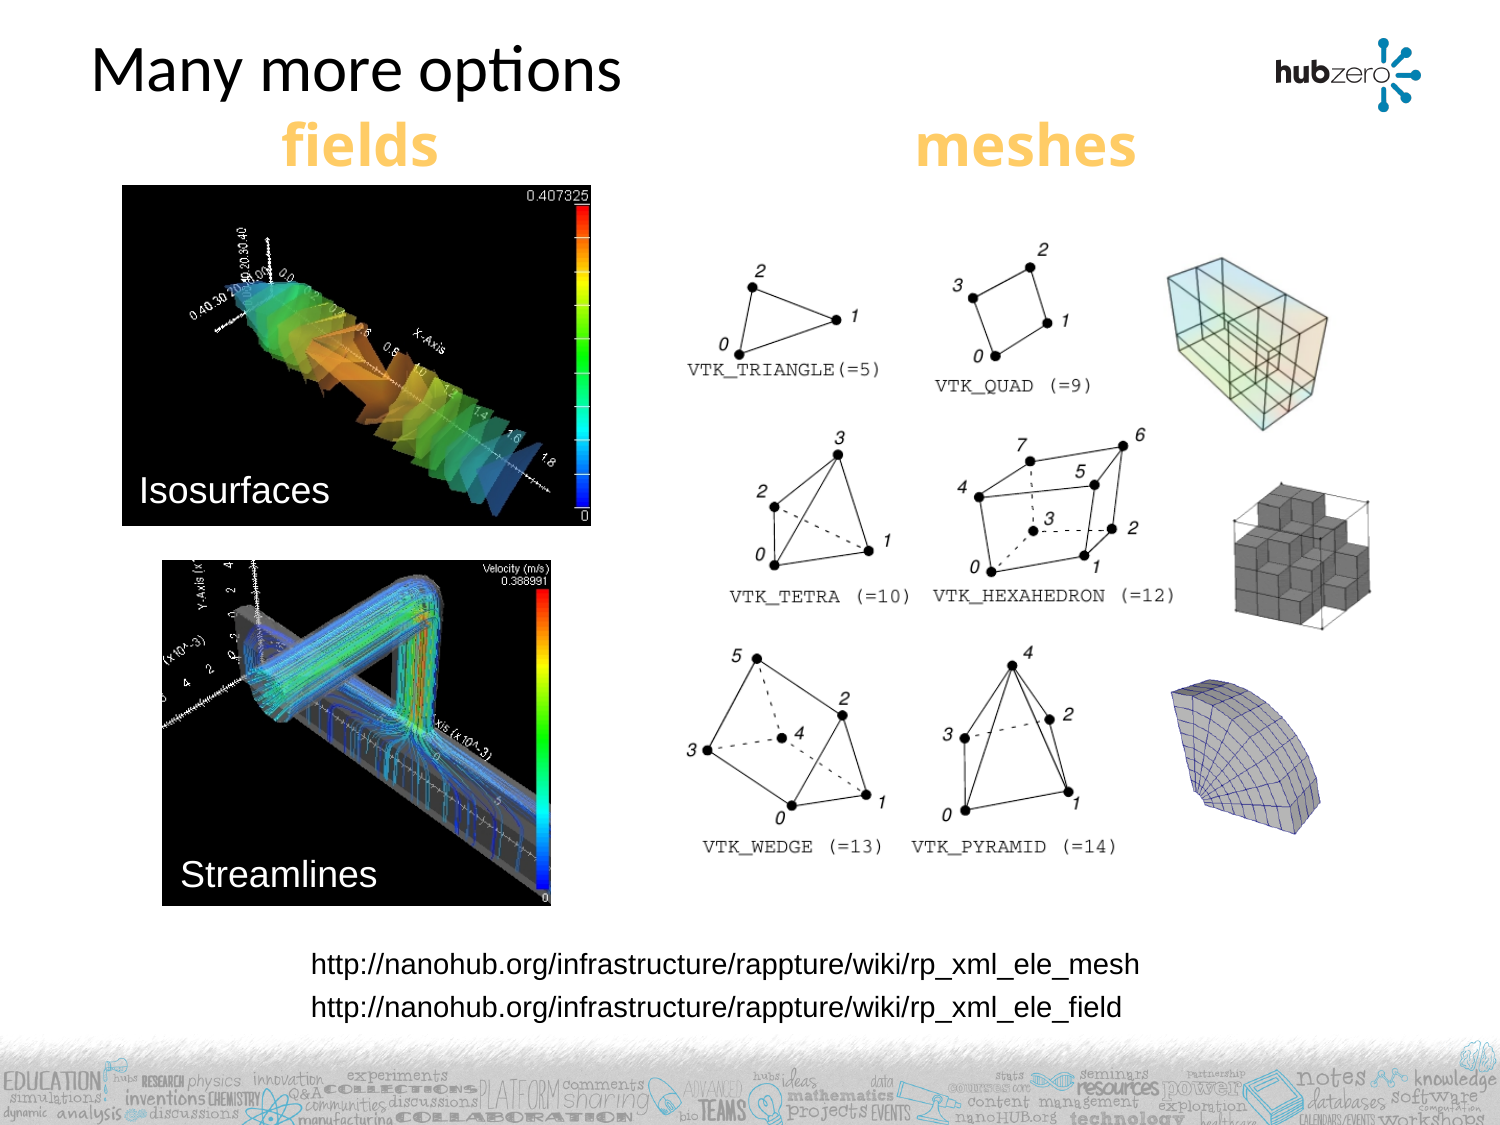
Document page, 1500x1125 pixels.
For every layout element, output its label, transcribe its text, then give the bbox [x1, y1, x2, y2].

picture [122, 185, 591, 526]
picture [0, 1034, 1500, 1125]
picture [682, 248, 887, 391]
picture [1203, 452, 1394, 662]
picture [162, 560, 551, 906]
text_box Many more options [75, 12, 1249, 118]
picture [666, 641, 1132, 865]
text_box Streamlines [165, 841, 393, 903]
text_box meshes [900, 99, 1153, 186]
picture [710, 253, 1353, 617]
picture [1272, 35, 1424, 115]
text_box Isosurfaces [123, 458, 346, 520]
picture [1166, 676, 1325, 836]
picture [922, 235, 1113, 404]
text_box http://nanohub.org/infrastructure/rappture/wiki/rp_xml_ele_mesh http://nanohub.org/infrastructure/rappture/wiki/rp_xml_ele_field [296, 937, 1157, 1032]
text_box fields [266, 99, 455, 185]
